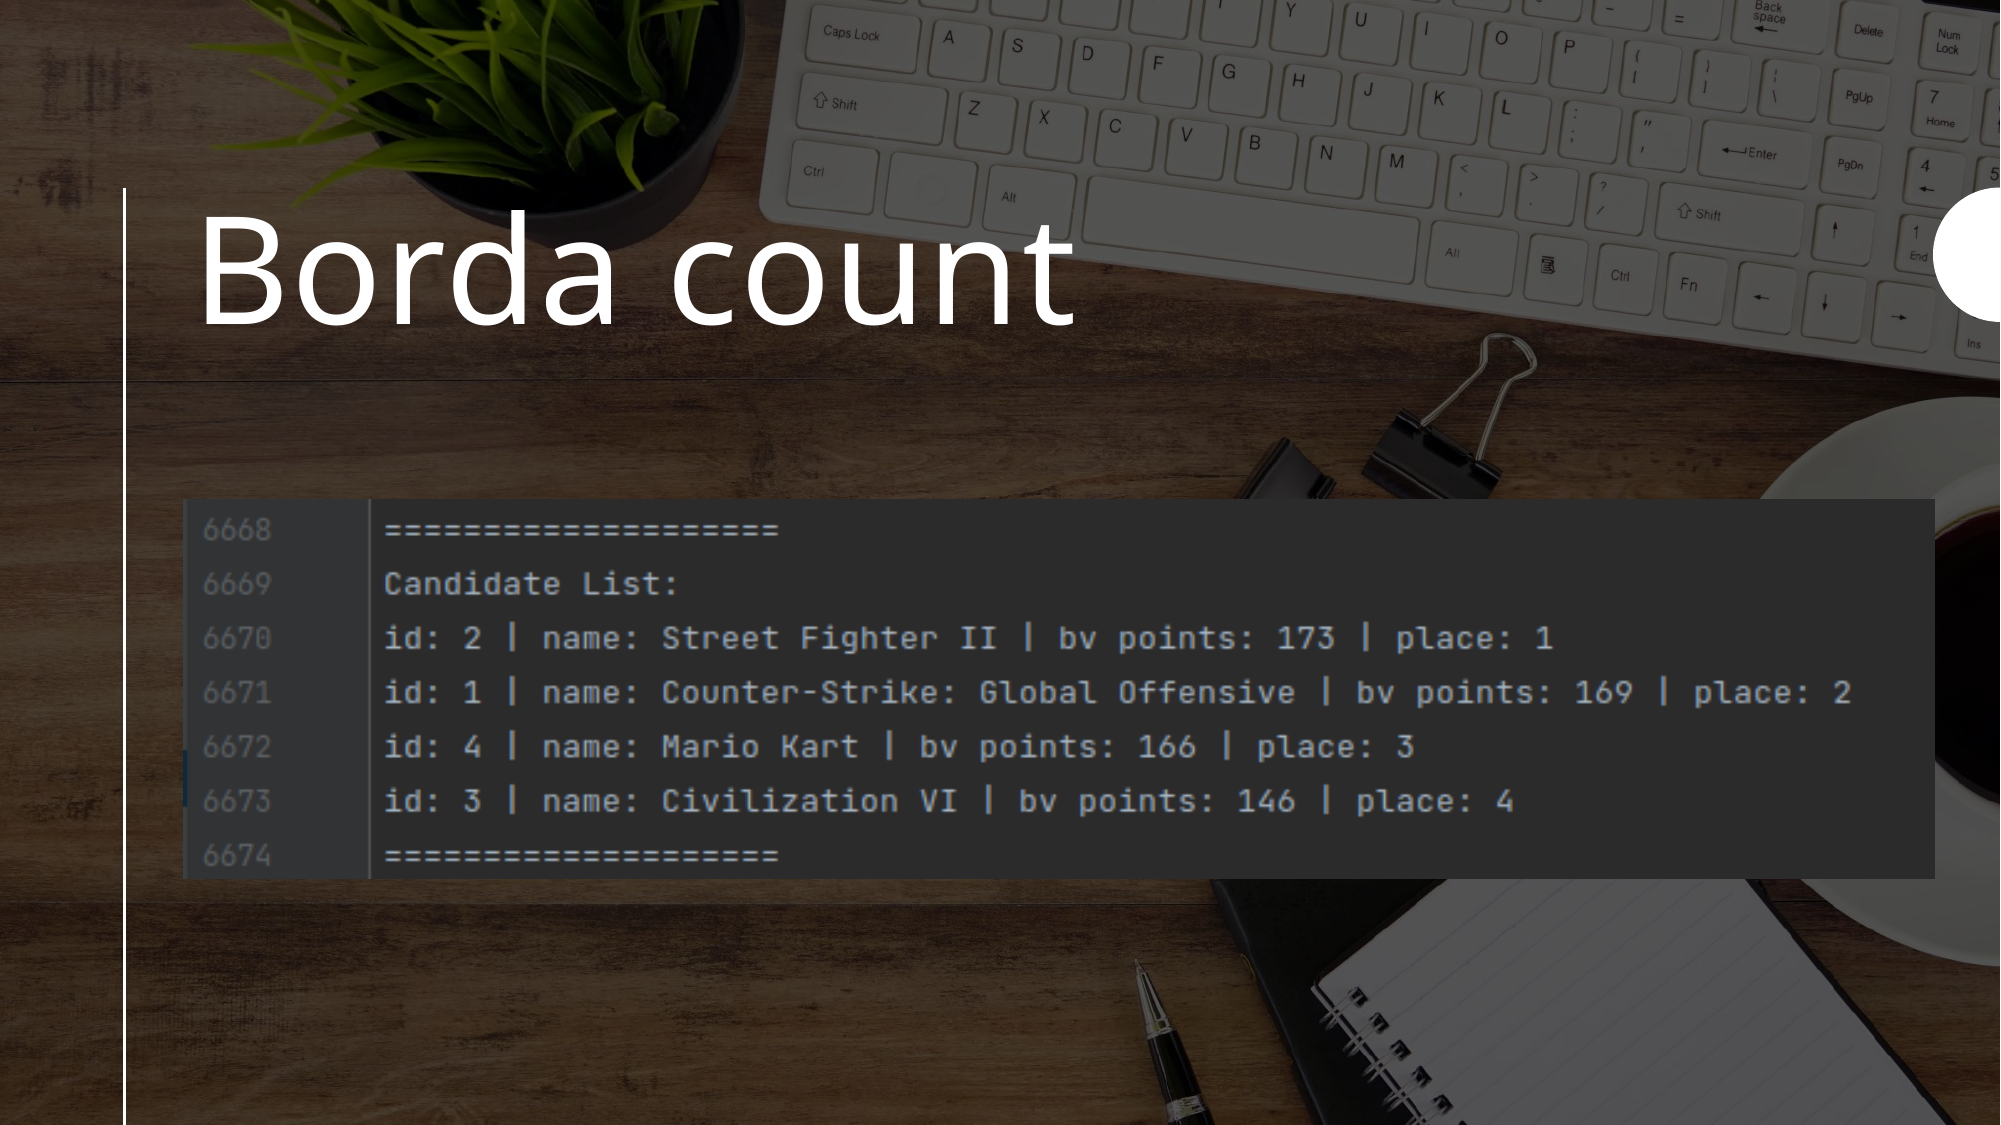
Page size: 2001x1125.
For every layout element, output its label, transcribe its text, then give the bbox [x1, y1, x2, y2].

picture [0, 0, 2000, 1125]
title Borda count [176, 187, 1662, 770]
text_box [1932, 187, 2000, 322]
